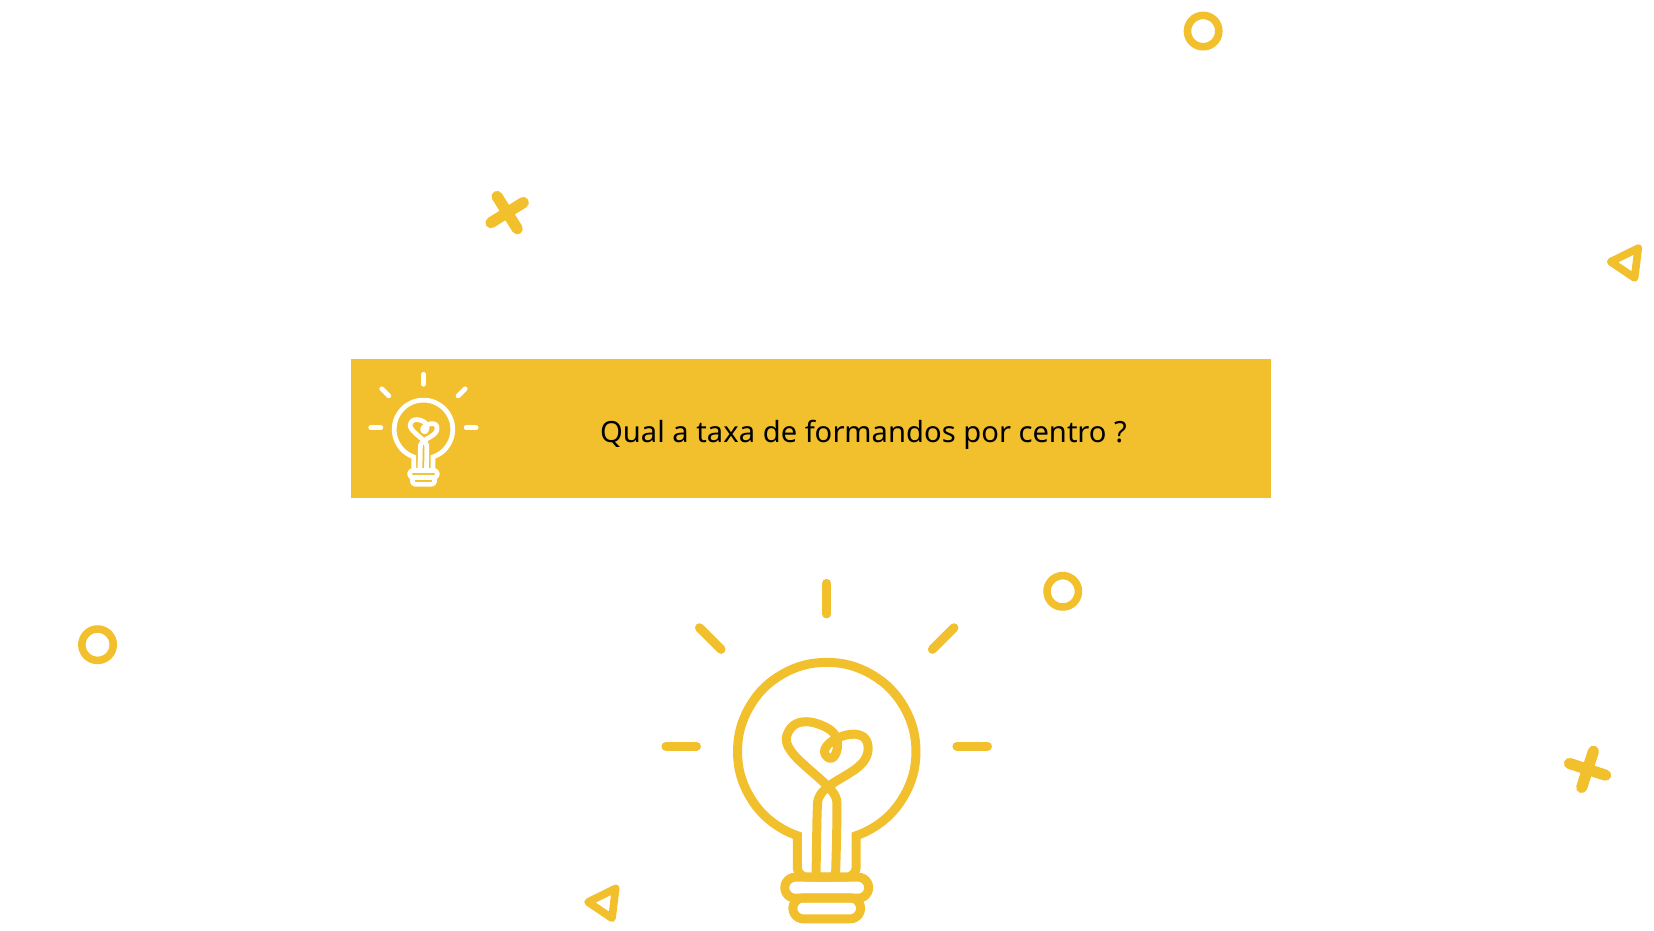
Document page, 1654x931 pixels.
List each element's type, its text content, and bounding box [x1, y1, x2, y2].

text_box Qual a taxa de formandos por centro ? [487, 339, 1241, 523]
